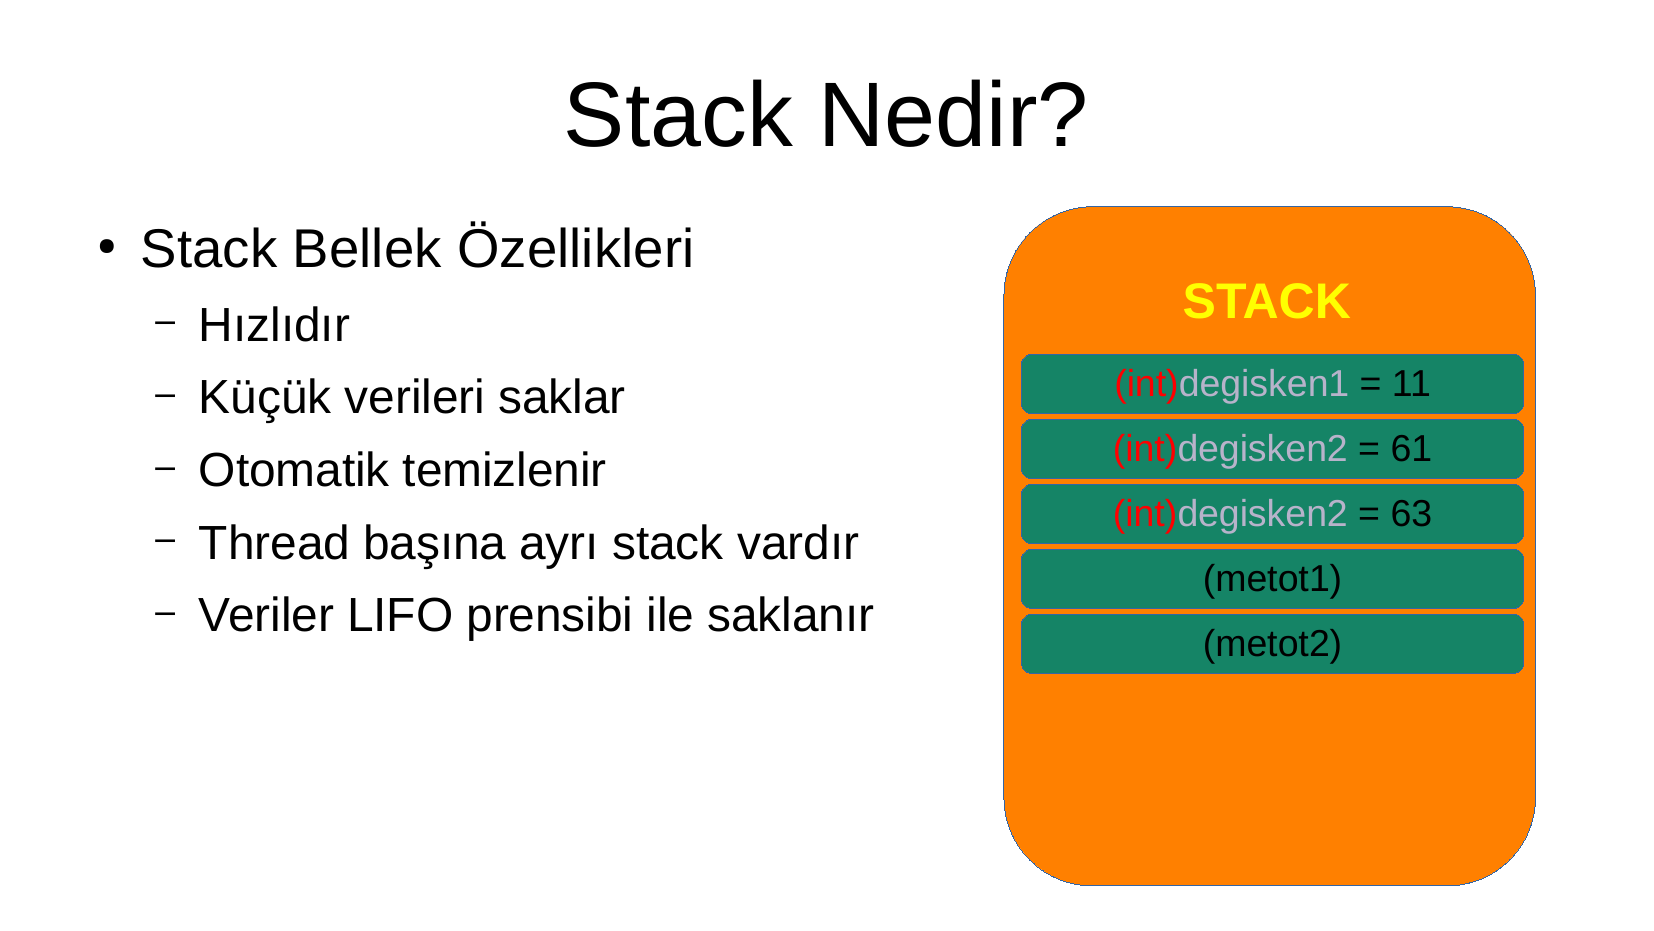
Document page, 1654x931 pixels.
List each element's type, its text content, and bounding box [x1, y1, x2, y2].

text_box STACK [1163, 265, 1371, 337]
text_box (metot1) [1021, 549, 1524, 609]
text_box (int)degisken1 = 11 [1021, 354, 1524, 414]
text_box [1003, 206, 1536, 886]
text_box (int)degisken2 = 61 [1021, 419, 1524, 479]
text_box (metot2) [1021, 614, 1524, 674]
text_box (int)degisken2 = 63 [1021, 484, 1524, 544]
list Stack Bellek Özellikleri Hızlıdır Küçük verileri saklar Otomatik temizlenir Thread başına ayrı stack vardır Veriler LIFO prensibi ile saklanır [82, 217, 916, 650]
title Stack Nedir? [82, 37, 1571, 193]
